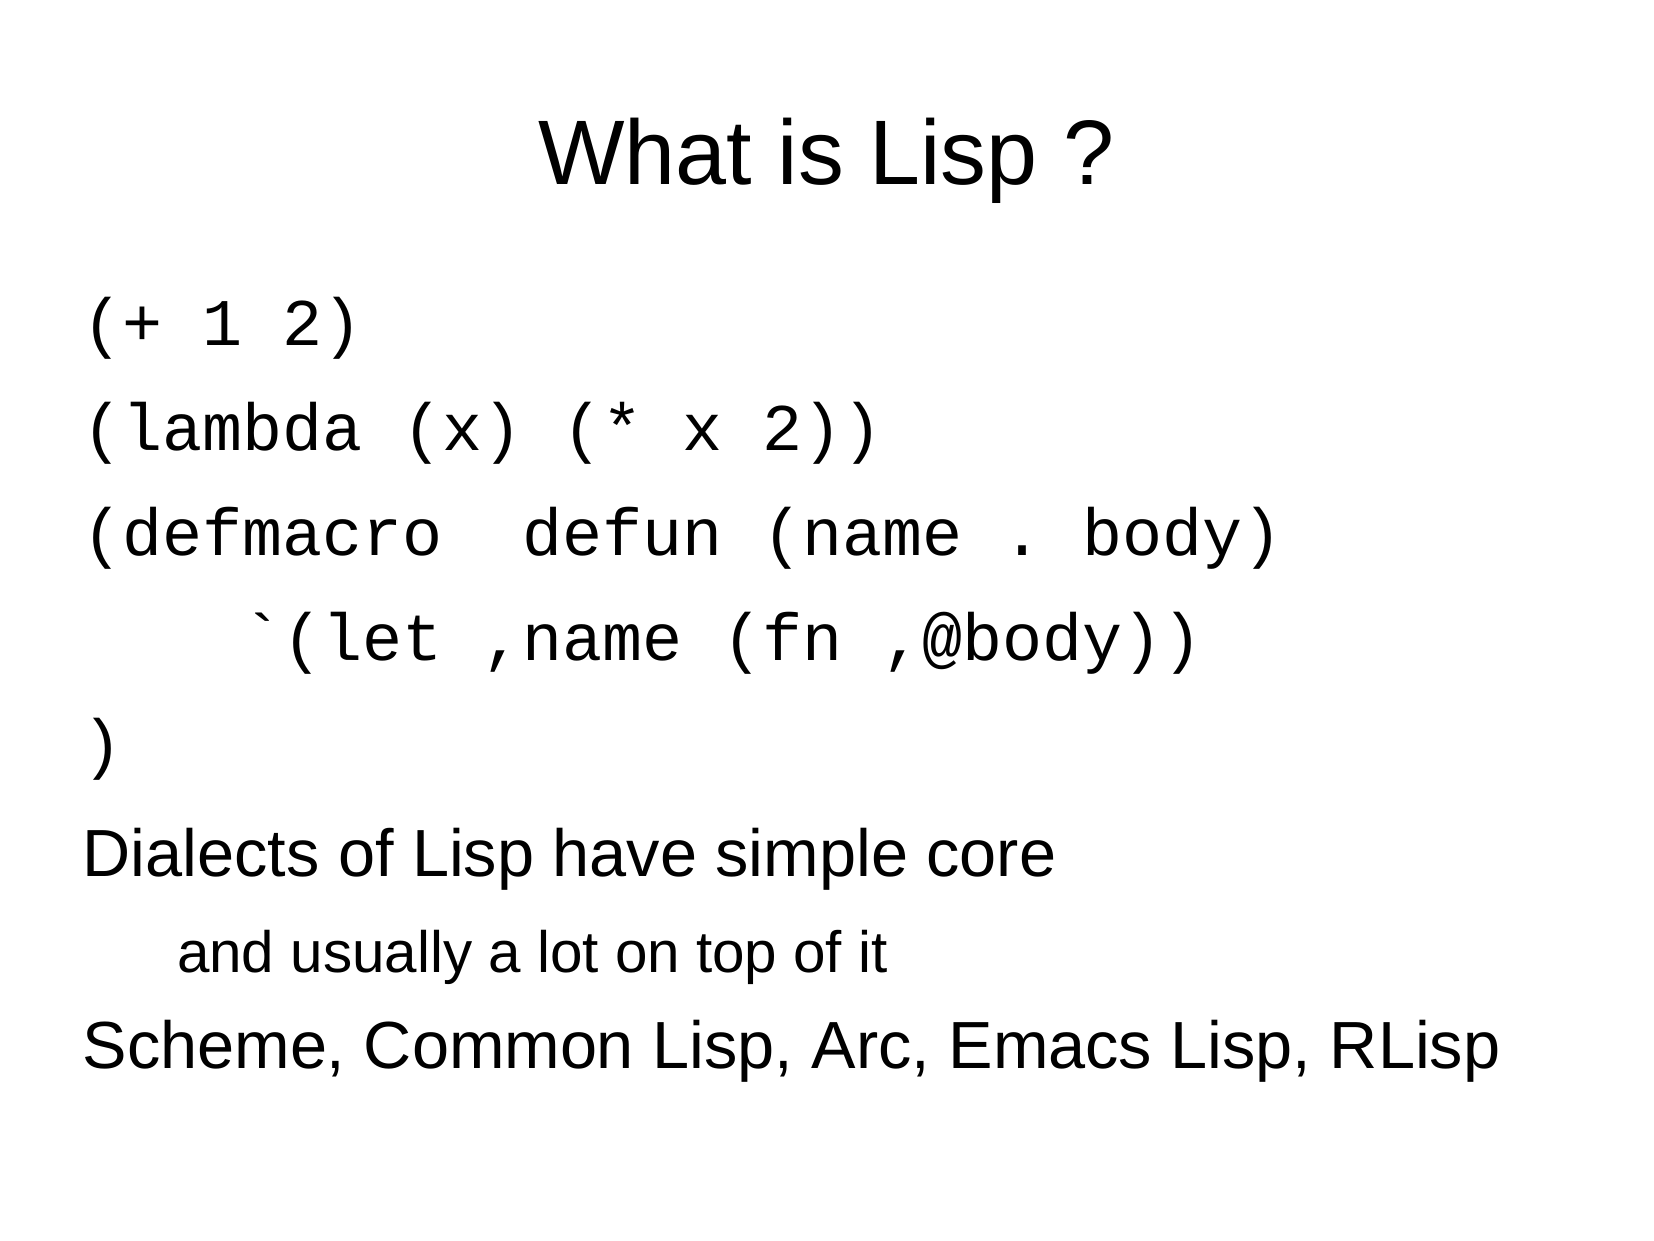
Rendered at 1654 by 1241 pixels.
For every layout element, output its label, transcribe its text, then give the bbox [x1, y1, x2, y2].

title What is Lisp ? [82, 49, 1571, 257]
list (+ 1 2) (lambda (x) (* x 2)) (defmacro defun (name . body) `(let ,name (fn ,@body)) ) Dialects of Lisp have simple core and usually a lot on top of it Scheme, Common Lisp, Arc, Emacs Lisp, RLisp [82, 290, 1571, 1109]
